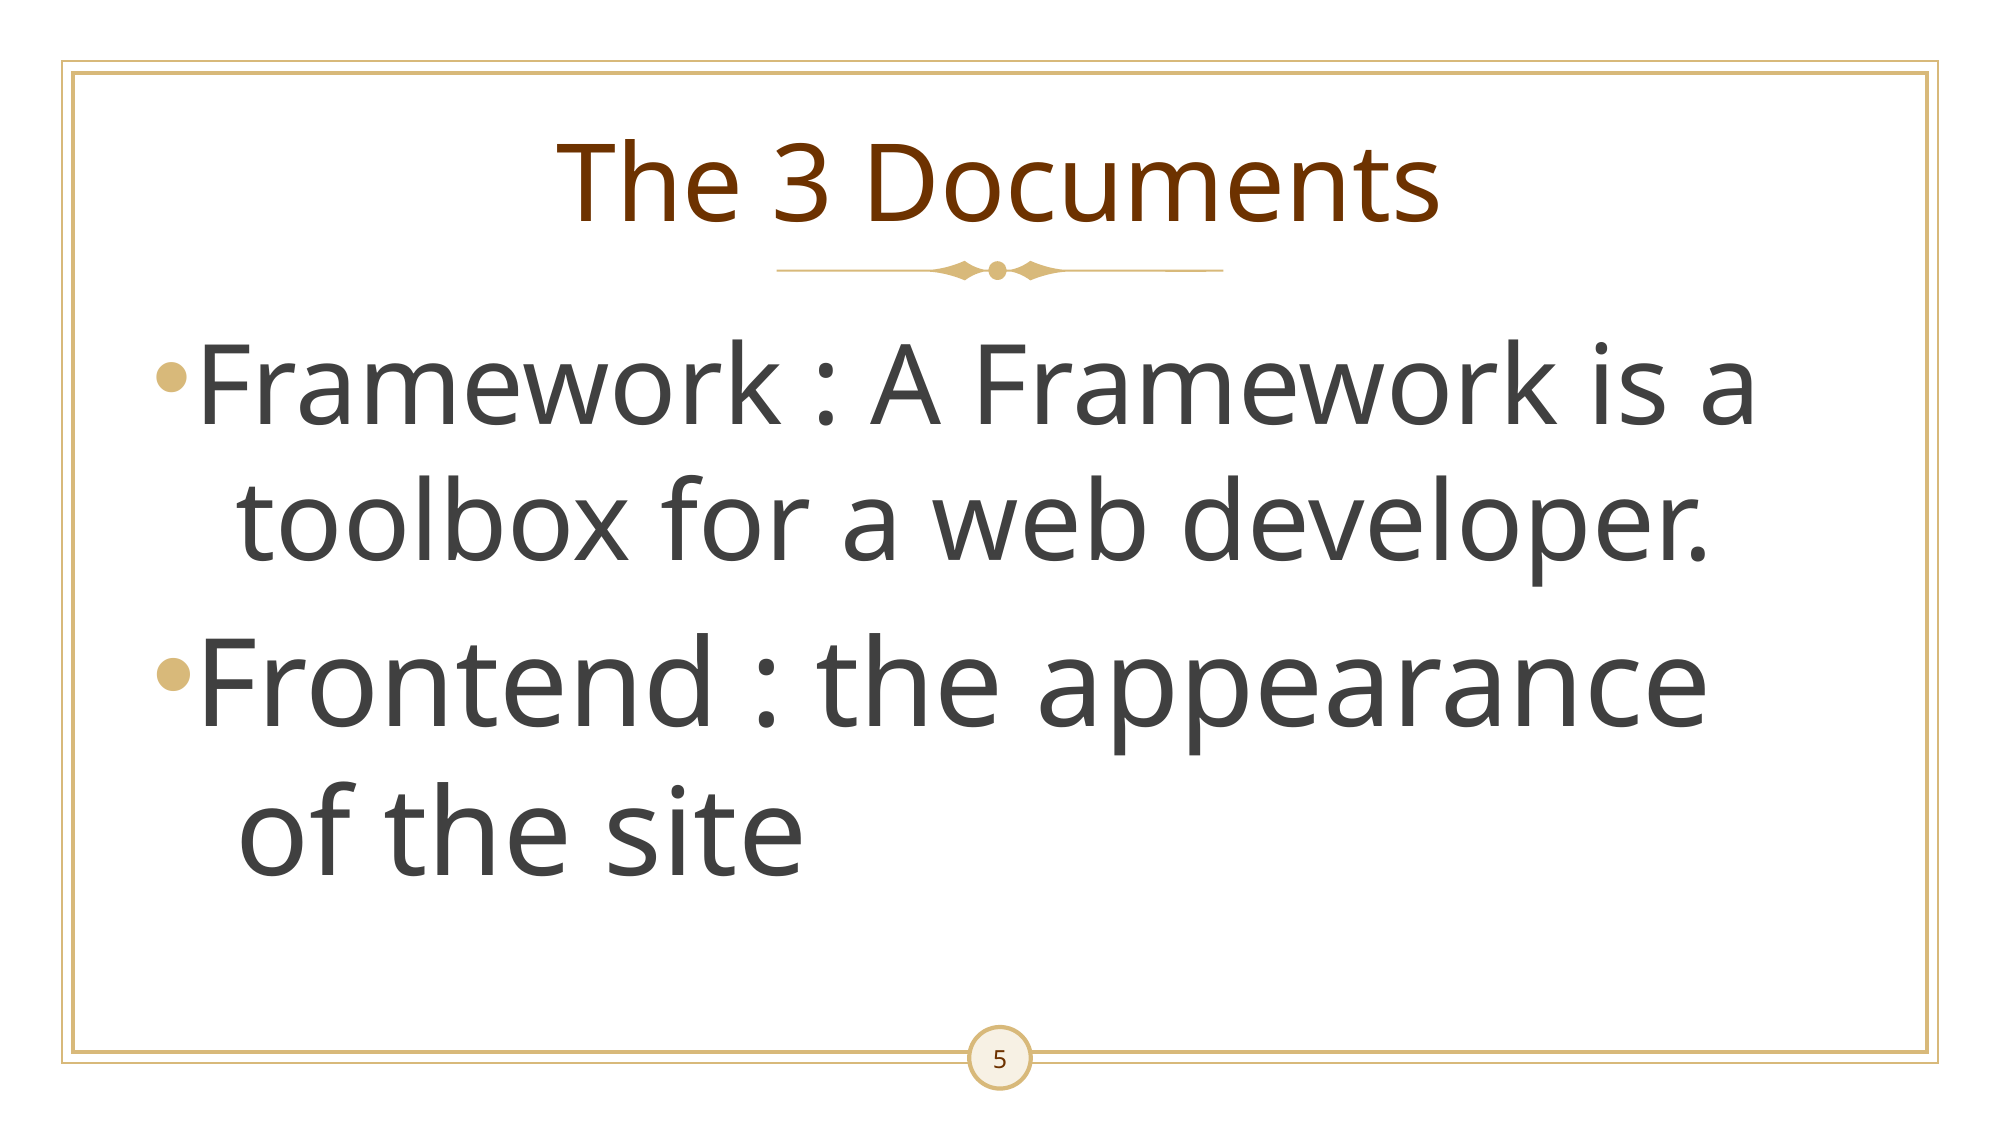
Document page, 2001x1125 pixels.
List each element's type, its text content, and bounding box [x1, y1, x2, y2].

title The 3 Documents [137, 107, 1863, 256]
list Framework : A Framework is a toolbox for a web developer. Frontend : the appearance of the site [137, 307, 1863, 922]
text_box [954, 1029, 1046, 1090]
